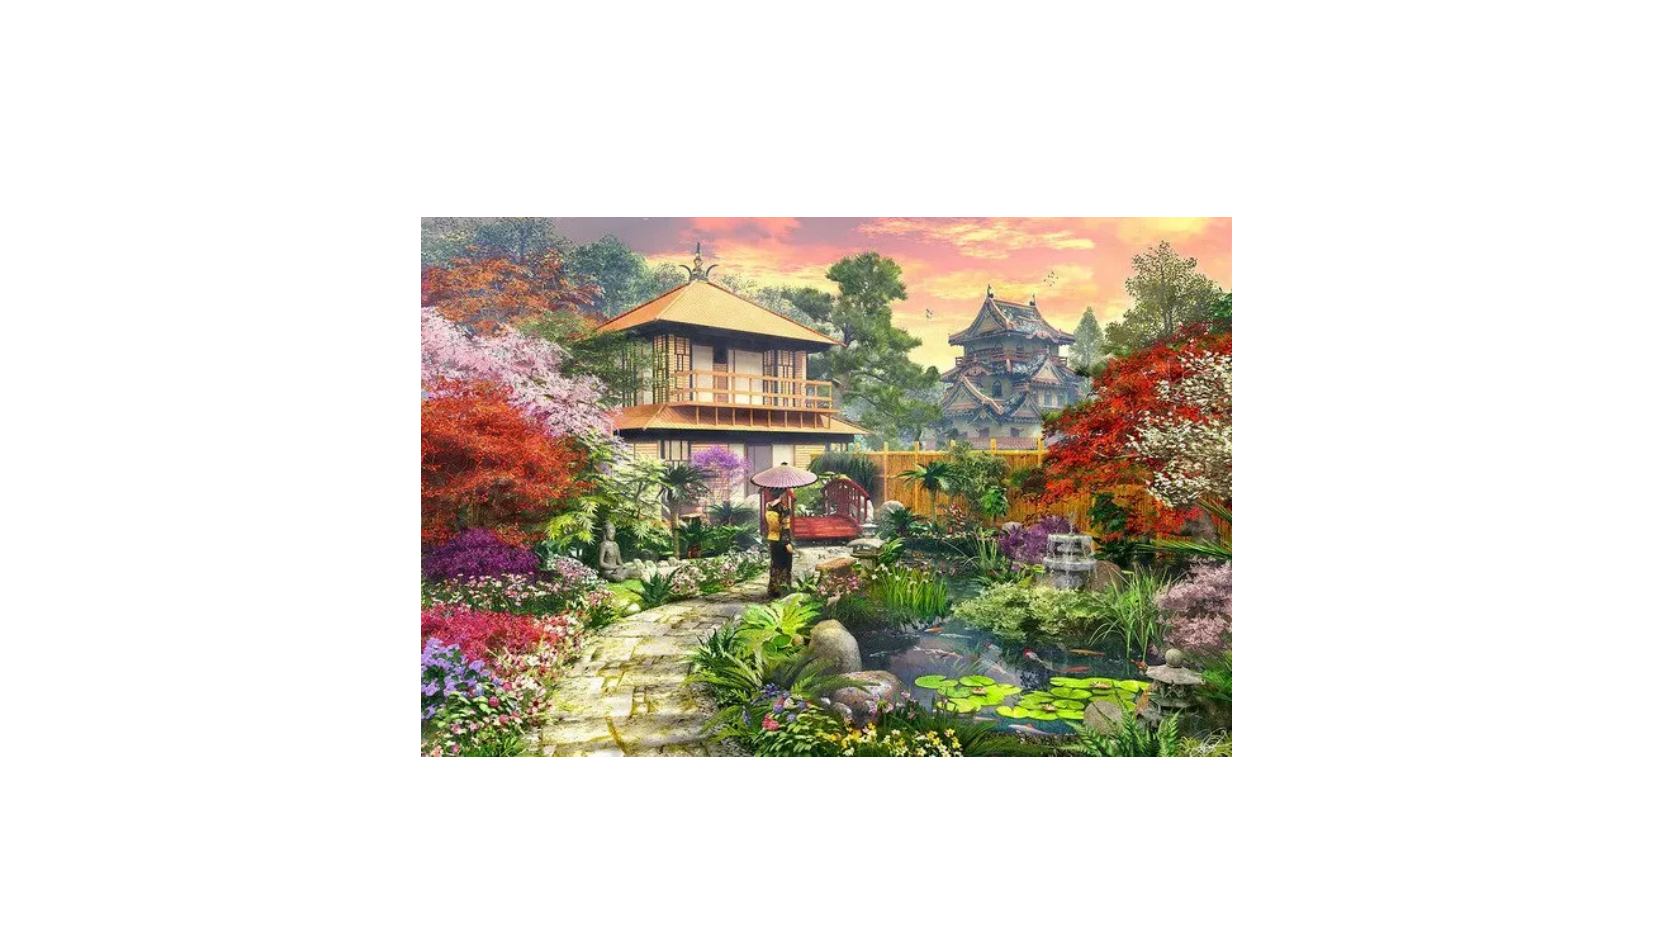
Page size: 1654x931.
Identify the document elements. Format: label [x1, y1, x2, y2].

picture [421, 217, 1232, 757]
